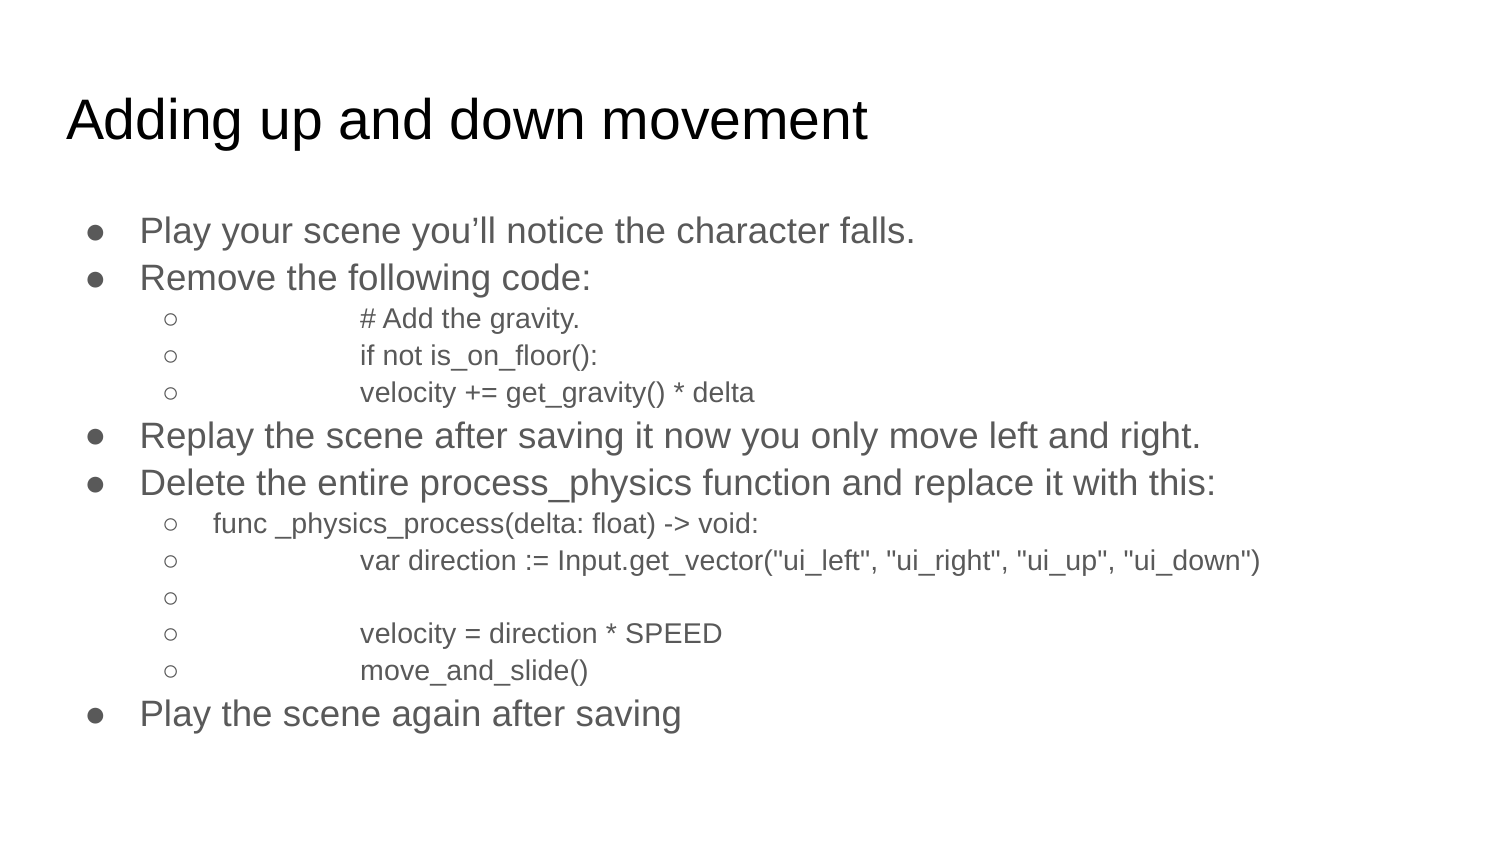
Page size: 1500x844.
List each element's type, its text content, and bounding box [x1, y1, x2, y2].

title Adding up and down movement [51, 72, 1449, 167]
list Play your scene you’ll notice the character falls. Remove the following code: # Add the gravity. if not is_on_floor(): velocity += get_gravity() * delta Replay the scene after saving it now you only move left and right. Delete the entire process_physics function and replace it with this: func _physics_process(delta: float) -> void: var direction := Input.get_vector("ui_left", "ui_right", "ui_up", "ui_down") velocity = direction * SPEED move_and_slide() Play the scene again after saving [51, 189, 1449, 750]
